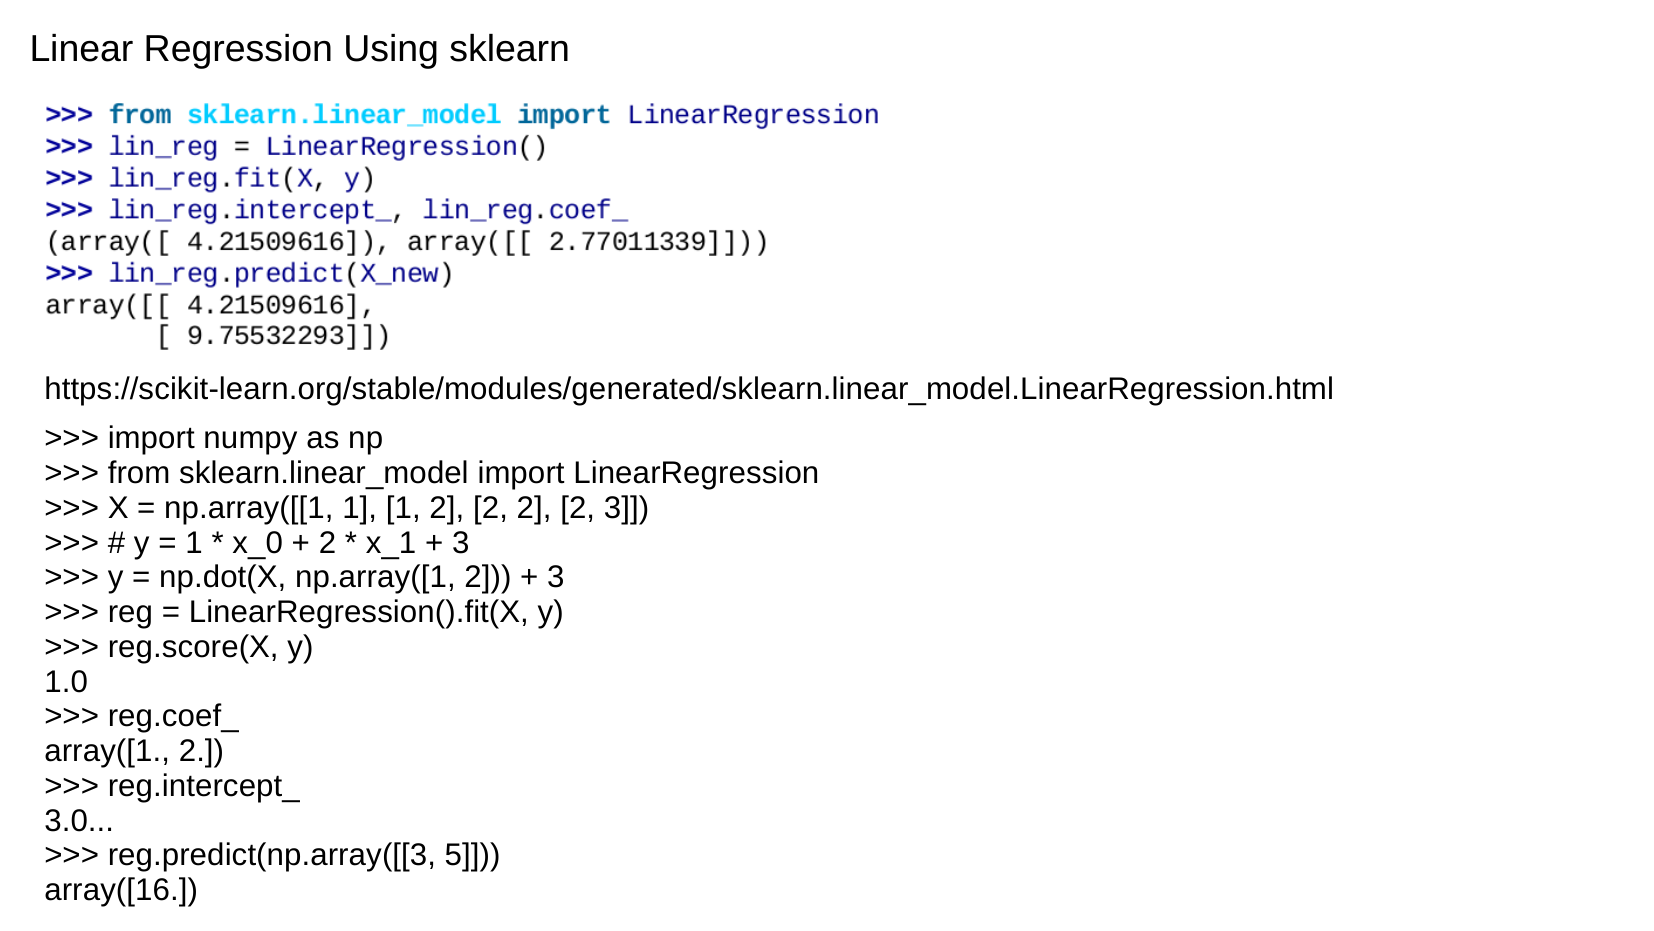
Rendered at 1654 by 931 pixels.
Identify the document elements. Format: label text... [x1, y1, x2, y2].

text_box >>> import numpy as np >>> from sklearn.linear_model import LinearRegression >>> X = np.array([[1, 1], [1, 2], [2, 2], [2, 3]]) >>> # y = 1 * x_0 + 2 * x_1 + 3 >>> y = np.dot(X, np.array([1, 2])) + 3 >>> reg = LinearRegression().fit(X, y) >>> reg.score(X, y) 1.0 >>> reg.coef_ array([1., 2.]) >>> reg.intercept_ 3.0... >>> reg.predict(np.array([[3, 5]])) array([16.]) [29, 448, 1270, 931]
text_box https://scikit-learn.org/stable/modules/generated/sklearn.linear_model.LinearRegression.html [29, 363, 1447, 448]
title Linear Regression Using sklearn [29, 0, 1518, 97]
picture [29, 88, 886, 363]
